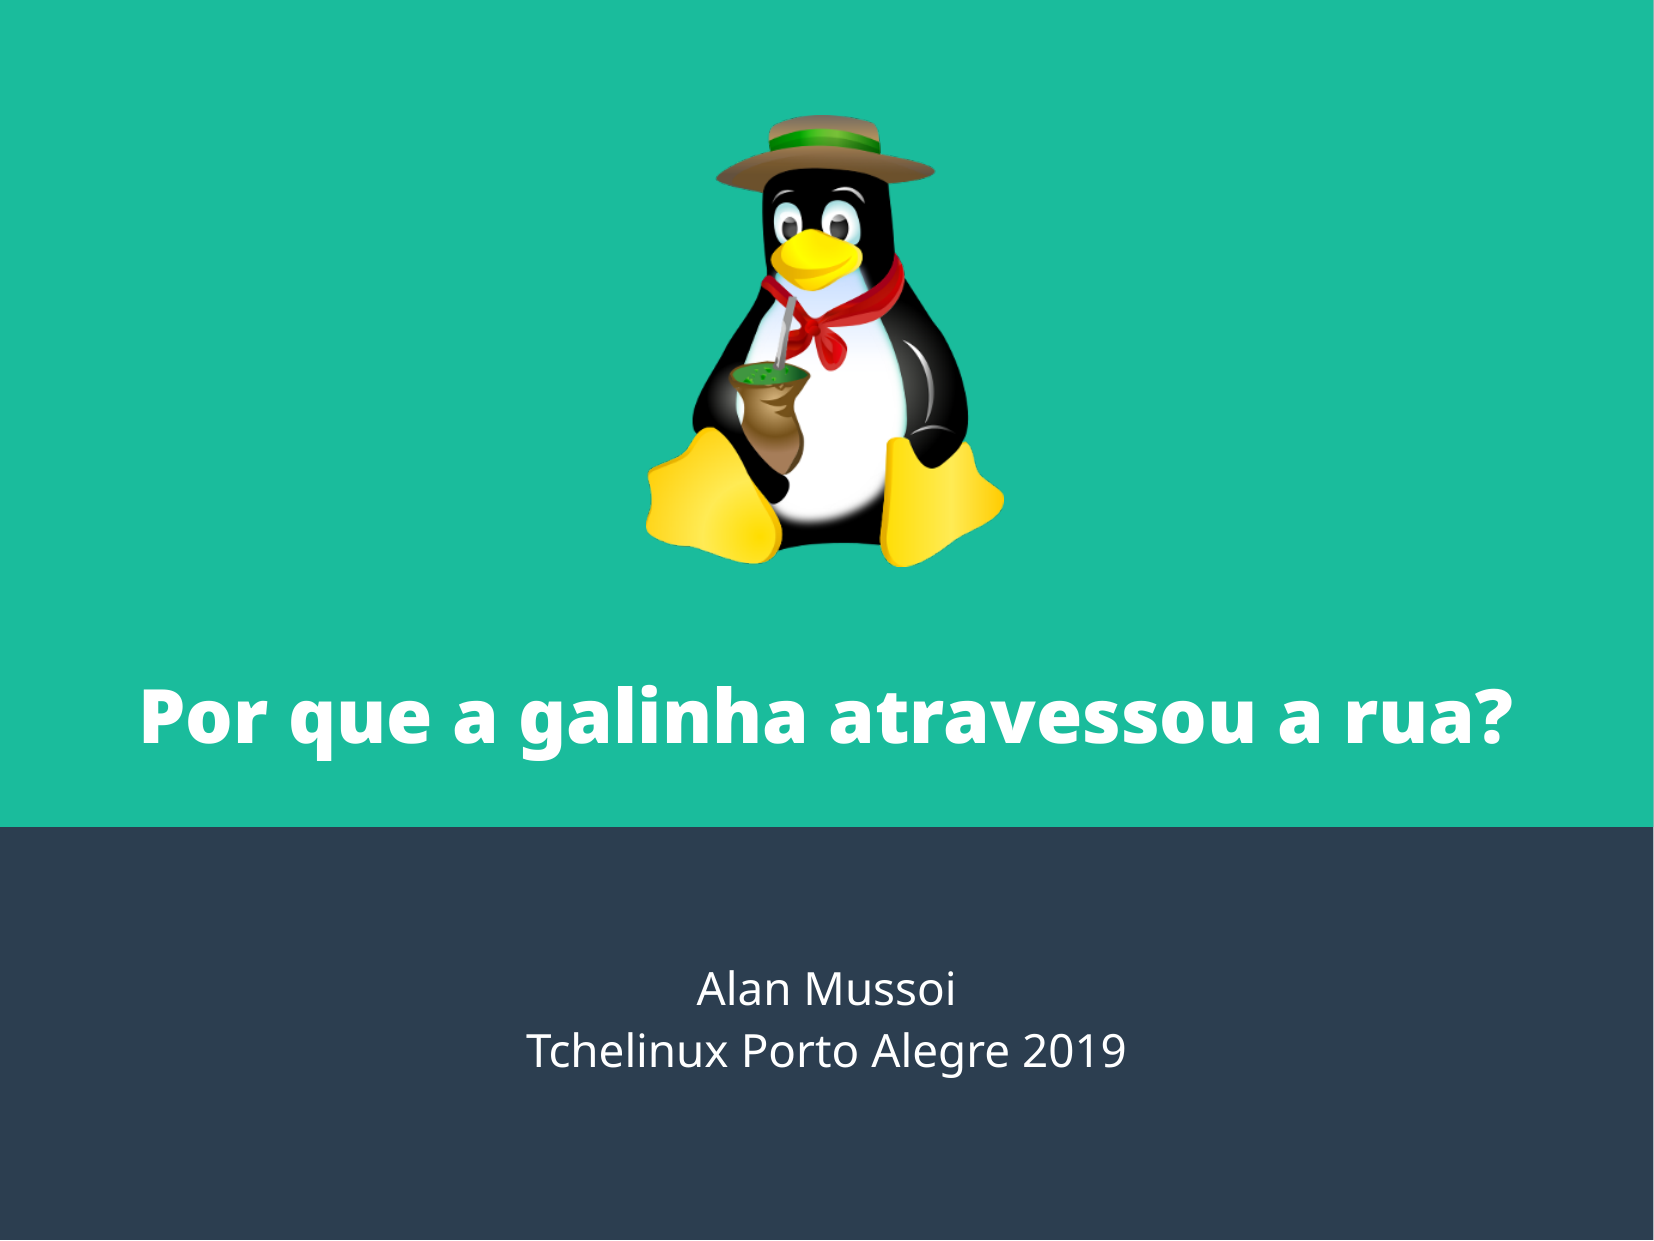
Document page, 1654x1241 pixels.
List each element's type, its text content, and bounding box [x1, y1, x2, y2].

subtitle Alan Mussoi Tchelinux Porto Alegre 2019 [59, 856, 1595, 1182]
title Por que a galinha atravessou a rua? [59, 610, 1595, 768]
picture [646, 115, 1004, 567]
